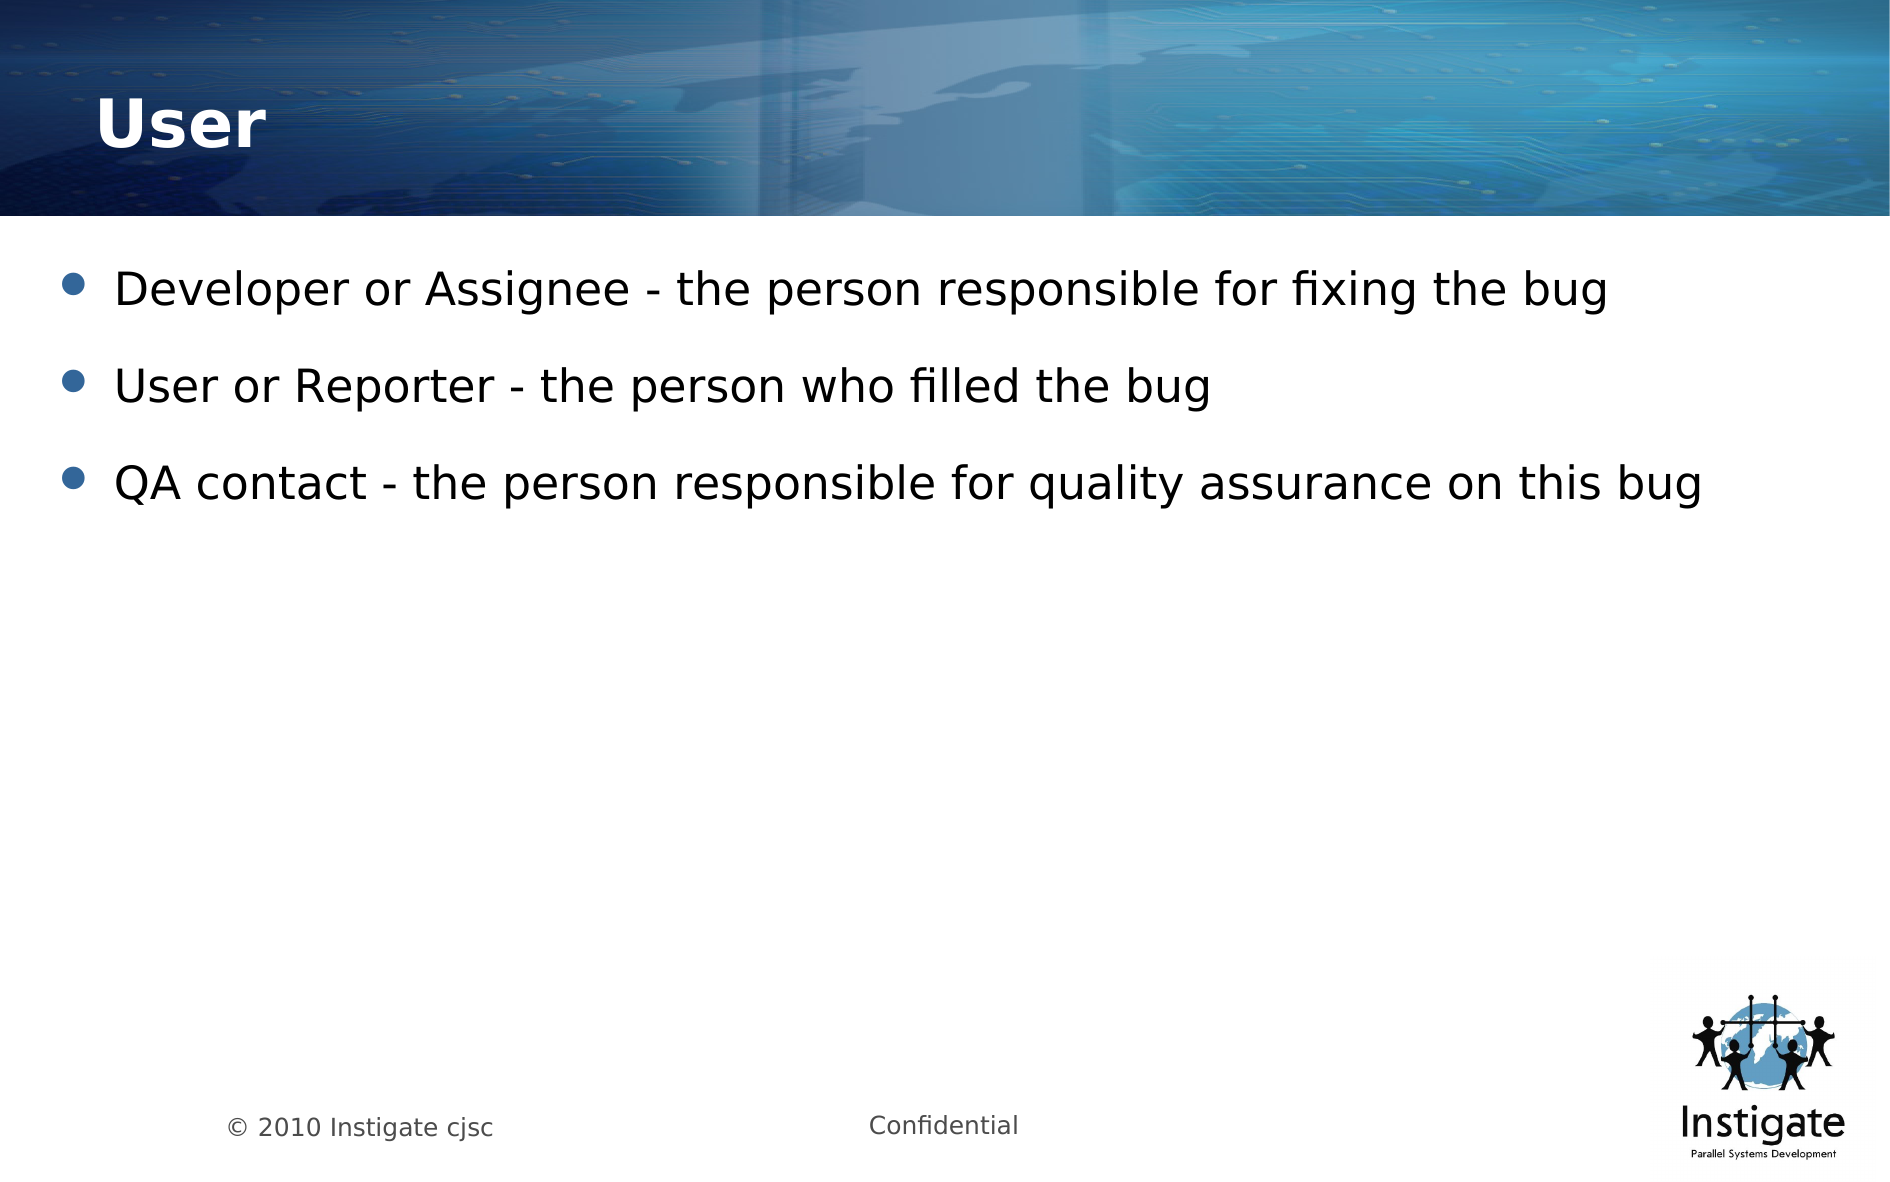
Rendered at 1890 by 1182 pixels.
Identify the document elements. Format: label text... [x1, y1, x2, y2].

list Developer or Assignee - the person responsible for fixing the bug User or Reporter - the person who filled the bug QA contact - the person responsible for quality assurance on this bug [59, 236, 1831, 1001]
title User [94, 54, 1793, 210]
picture [1650, 956, 1876, 1182]
picture [0, 0, 1890, 216]
